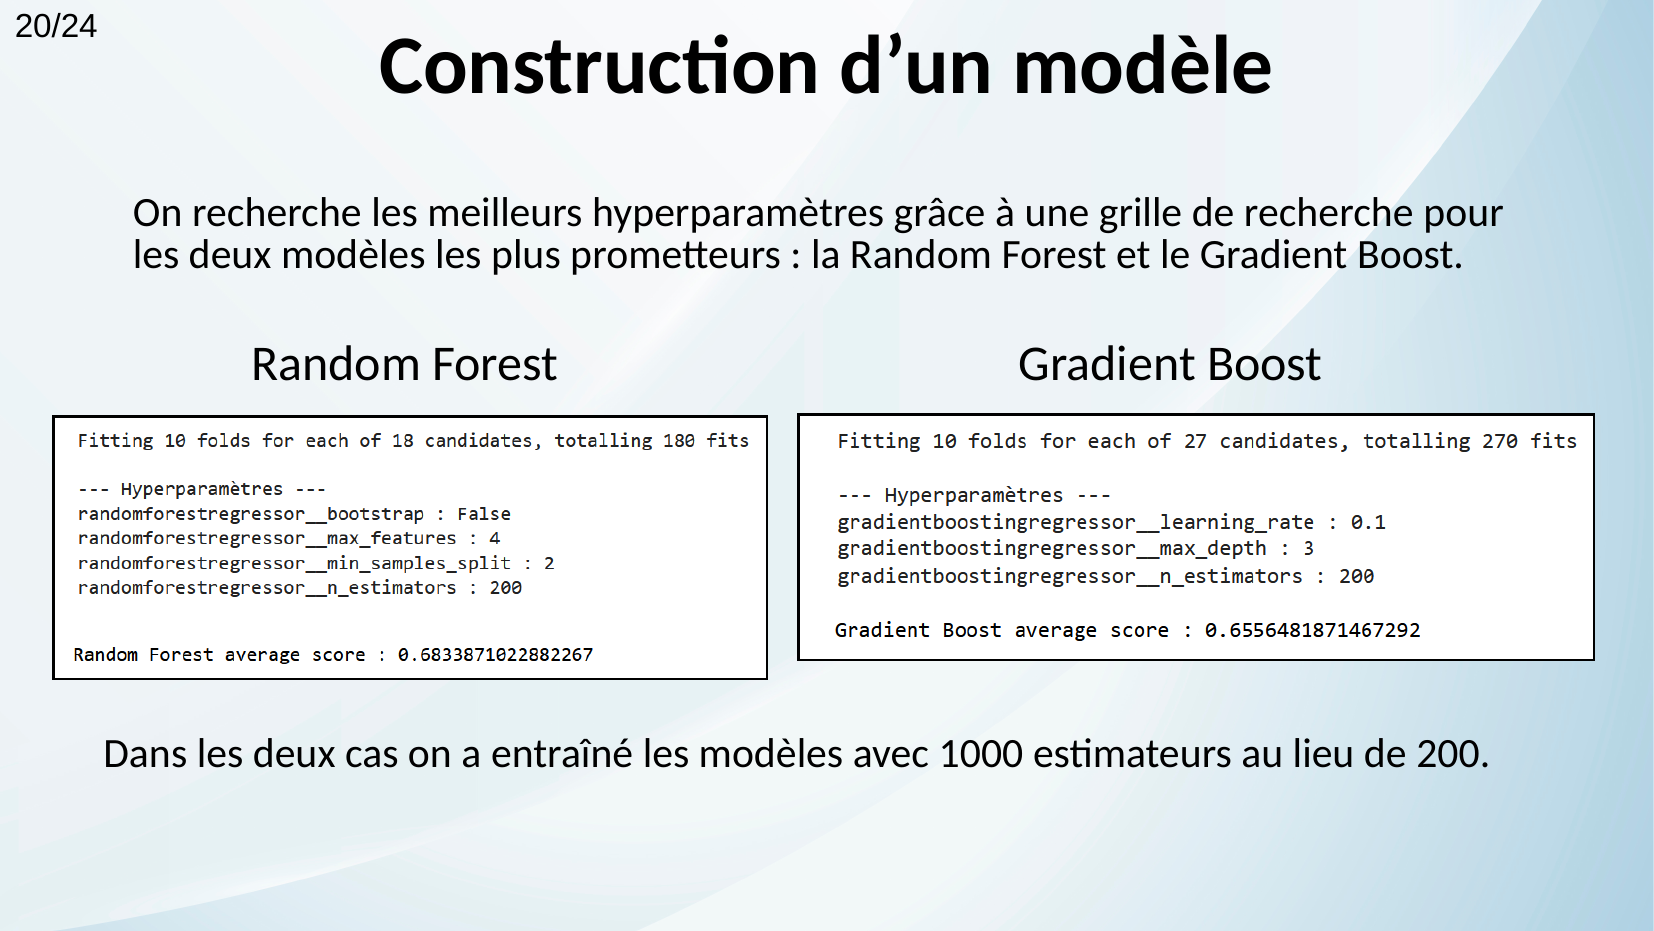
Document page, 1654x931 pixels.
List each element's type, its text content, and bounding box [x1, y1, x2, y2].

title Construction d’un modèle [82, 31, 1571, 199]
text_box Dans les deux cas on a entraîné les modèles avec 1000 estimateurs au lieu de 200. [88, 728, 1506, 827]
text_box Gradient Boost [1003, 335, 1359, 413]
picture [0, 0, 1654, 931]
text_box Random Forest [236, 335, 591, 414]
text_box 20/24 [0, 0, 119, 60]
text_box On recherche les meilleurs hyperparamètres grâce à une grille de recherche pour les deux modèles les plus prometteurs : la Random Forest et le Gradient Boost. [118, 188, 1536, 287]
